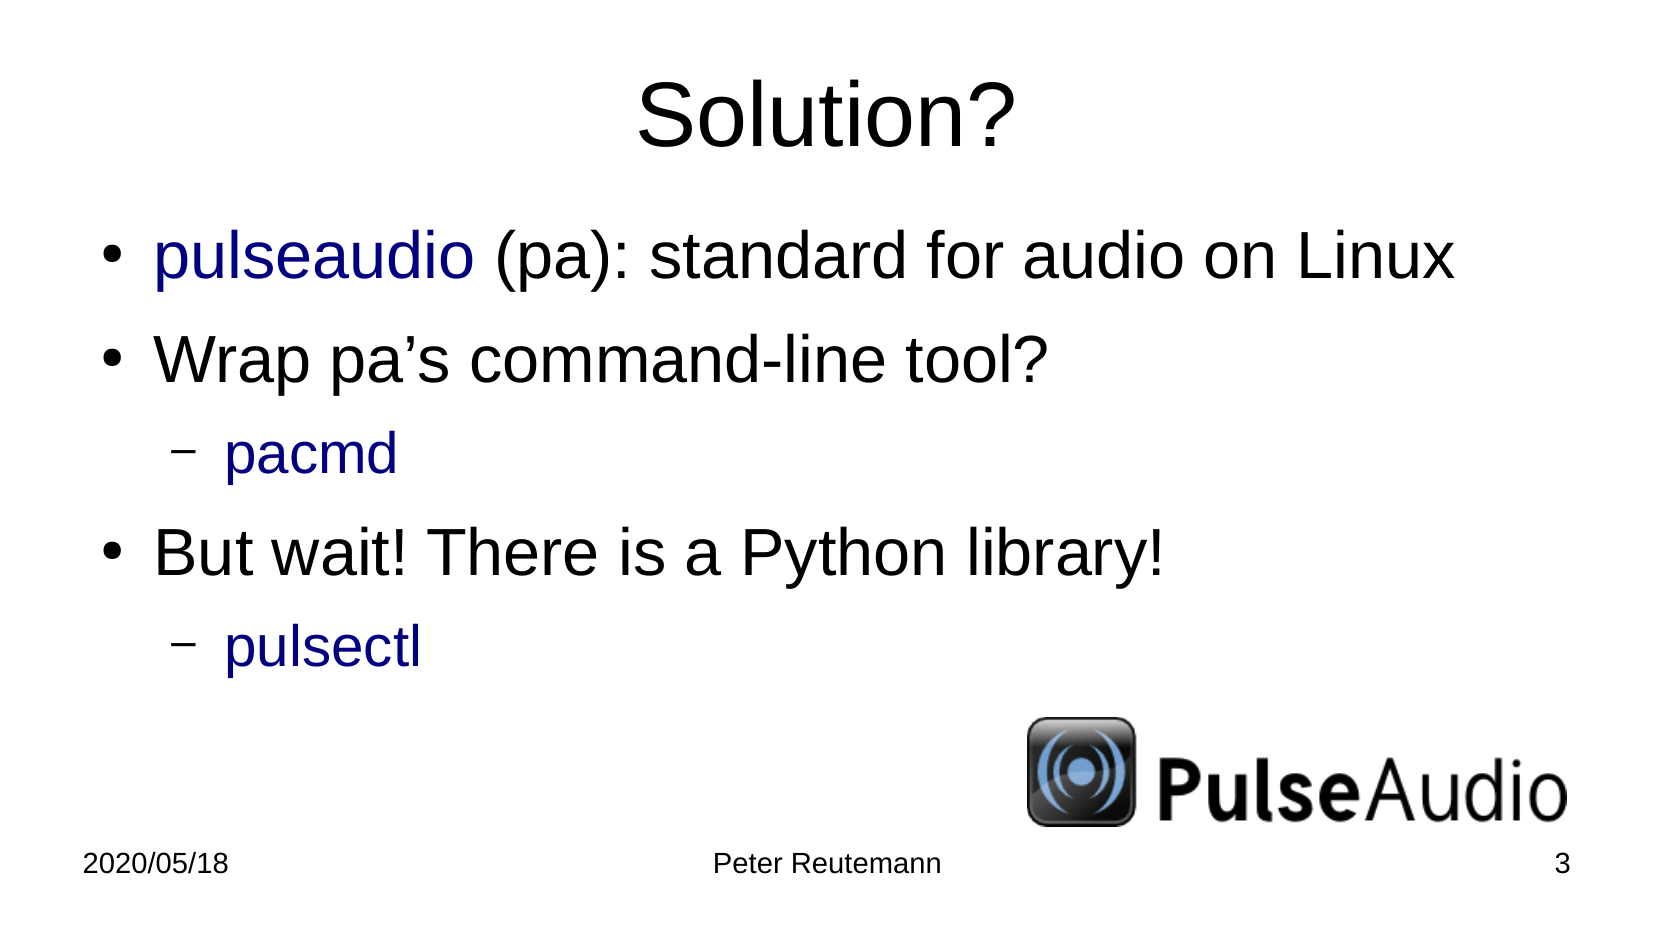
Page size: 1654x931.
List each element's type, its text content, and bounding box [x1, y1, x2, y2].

picture [1027, 717, 1567, 827]
title Solution? [82, 37, 1571, 193]
list pulseaudio (pa): standard for audio on Linux Wrap pa’s command-line tool? pacmd But wait! There is a Python library! pulsectl [82, 217, 1571, 758]
